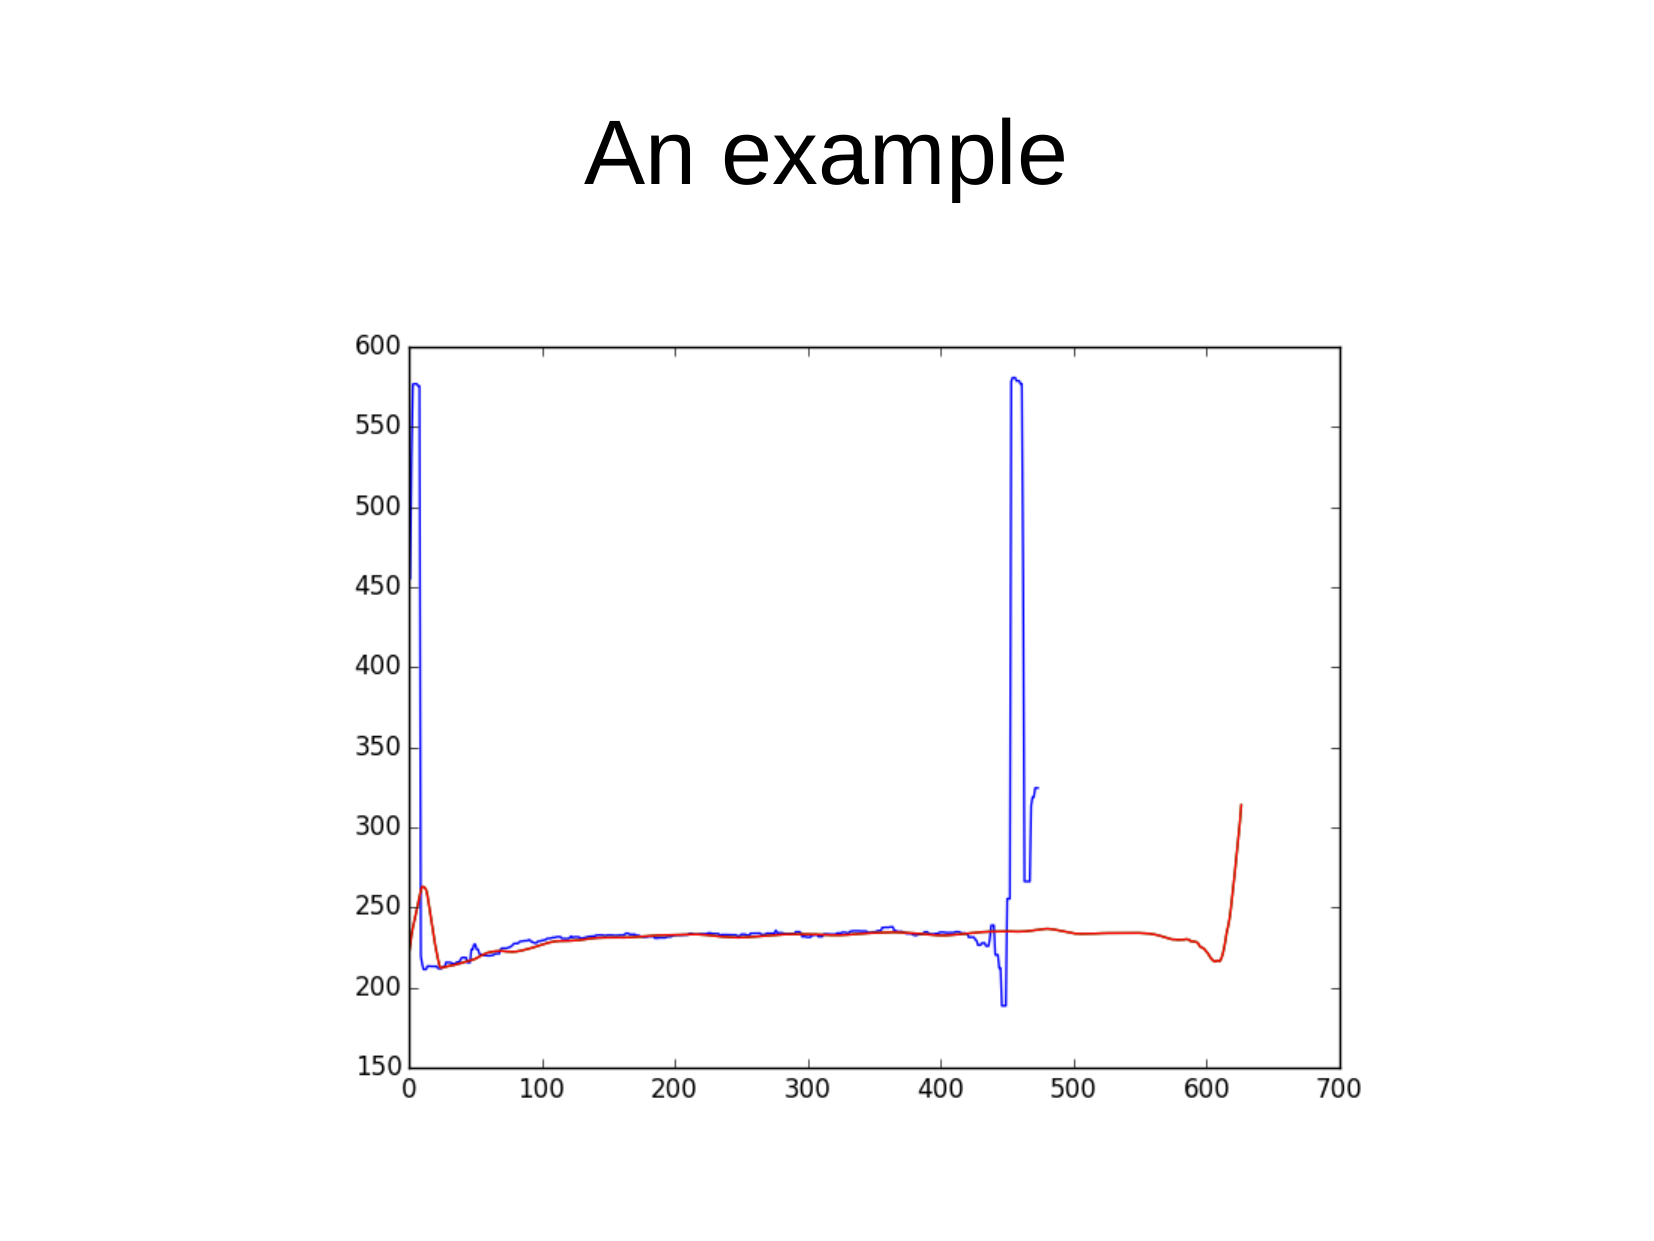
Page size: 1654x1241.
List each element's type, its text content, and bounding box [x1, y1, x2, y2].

picture [259, 257, 1460, 1158]
title An example [82, 49, 1571, 257]
